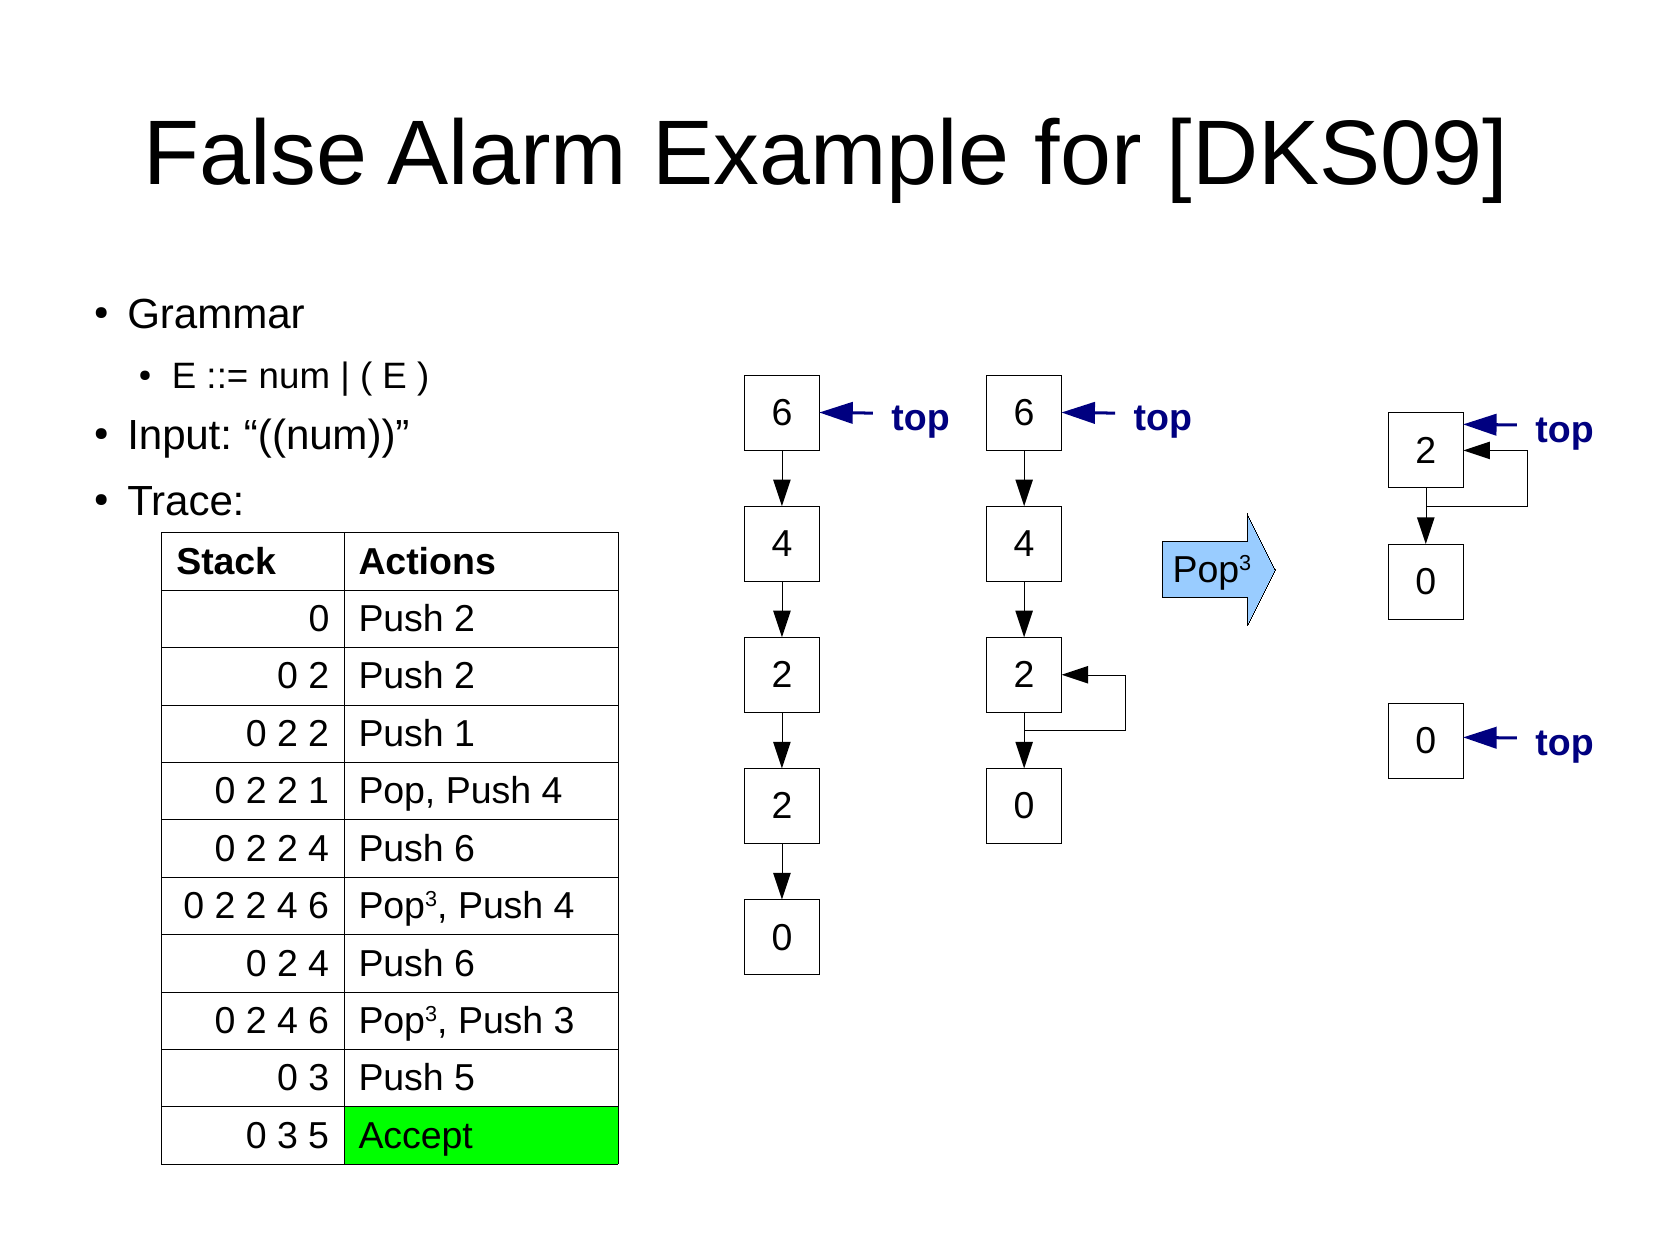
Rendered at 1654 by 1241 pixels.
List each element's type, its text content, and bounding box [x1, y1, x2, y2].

text_box 2 [1388, 412, 1464, 488]
table_cell Push 2 [345, 591, 618, 647]
table_cell 0 3 [162, 1050, 344, 1106]
table_cell Pop3, Push 3 [345, 993, 618, 1049]
text_box top [1118, 388, 1232, 446]
table_cell 0 2 4 6 [162, 993, 344, 1049]
table_cell 0 2 2 4 [162, 820, 344, 877]
table_header Actions [345, 533, 618, 590]
table_header Stack [162, 533, 344, 590]
title False Alarm Example for [DKS09] [82, 56, 1571, 250]
list Grammar E ::= num | ( E ) Input: “((num))” Trace: [82, 290, 676, 526]
table_cell 0 3 5 [162, 1107, 344, 1164]
text_box 0 [986, 768, 1062, 844]
text_box 2 [986, 637, 1062, 713]
table_cell 0 2 2 [162, 706, 344, 762]
text_box top [876, 388, 986, 446]
text_box 0 [744, 899, 820, 975]
table_cell 0 2 4 [162, 935, 344, 992]
text_box 2 [744, 637, 820, 713]
table_cell 0 [162, 591, 344, 647]
table_cell 0 2 [162, 648, 344, 705]
text_box 0 [1388, 703, 1464, 779]
text_box 6 [986, 375, 1062, 451]
table_cell Push 1 [345, 706, 618, 762]
table_cell 0 2 2 4 6 [162, 878, 344, 934]
table_cell Push 2 [345, 648, 618, 705]
table_cell 0 2 2 1 [162, 763, 344, 819]
text_box 4 [986, 506, 1062, 582]
table_cell Push 6 [345, 820, 618, 877]
text_box 2 [744, 768, 820, 844]
table_cell Pop3, Push 4 [345, 878, 618, 934]
text_box 0 [1388, 544, 1464, 620]
text_box 4 [744, 506, 820, 582]
text_box 6 [744, 375, 820, 451]
table_cell Accept [345, 1107, 618, 1164]
table_cell Push 5 [345, 1050, 618, 1106]
table_cell Pop, Push 4 [345, 763, 618, 819]
text_box Pop3 [1162, 513, 1276, 626]
table_cell Push 6 [345, 935, 618, 992]
text_box top [1520, 400, 1634, 458]
text_box top [1520, 713, 1634, 771]
